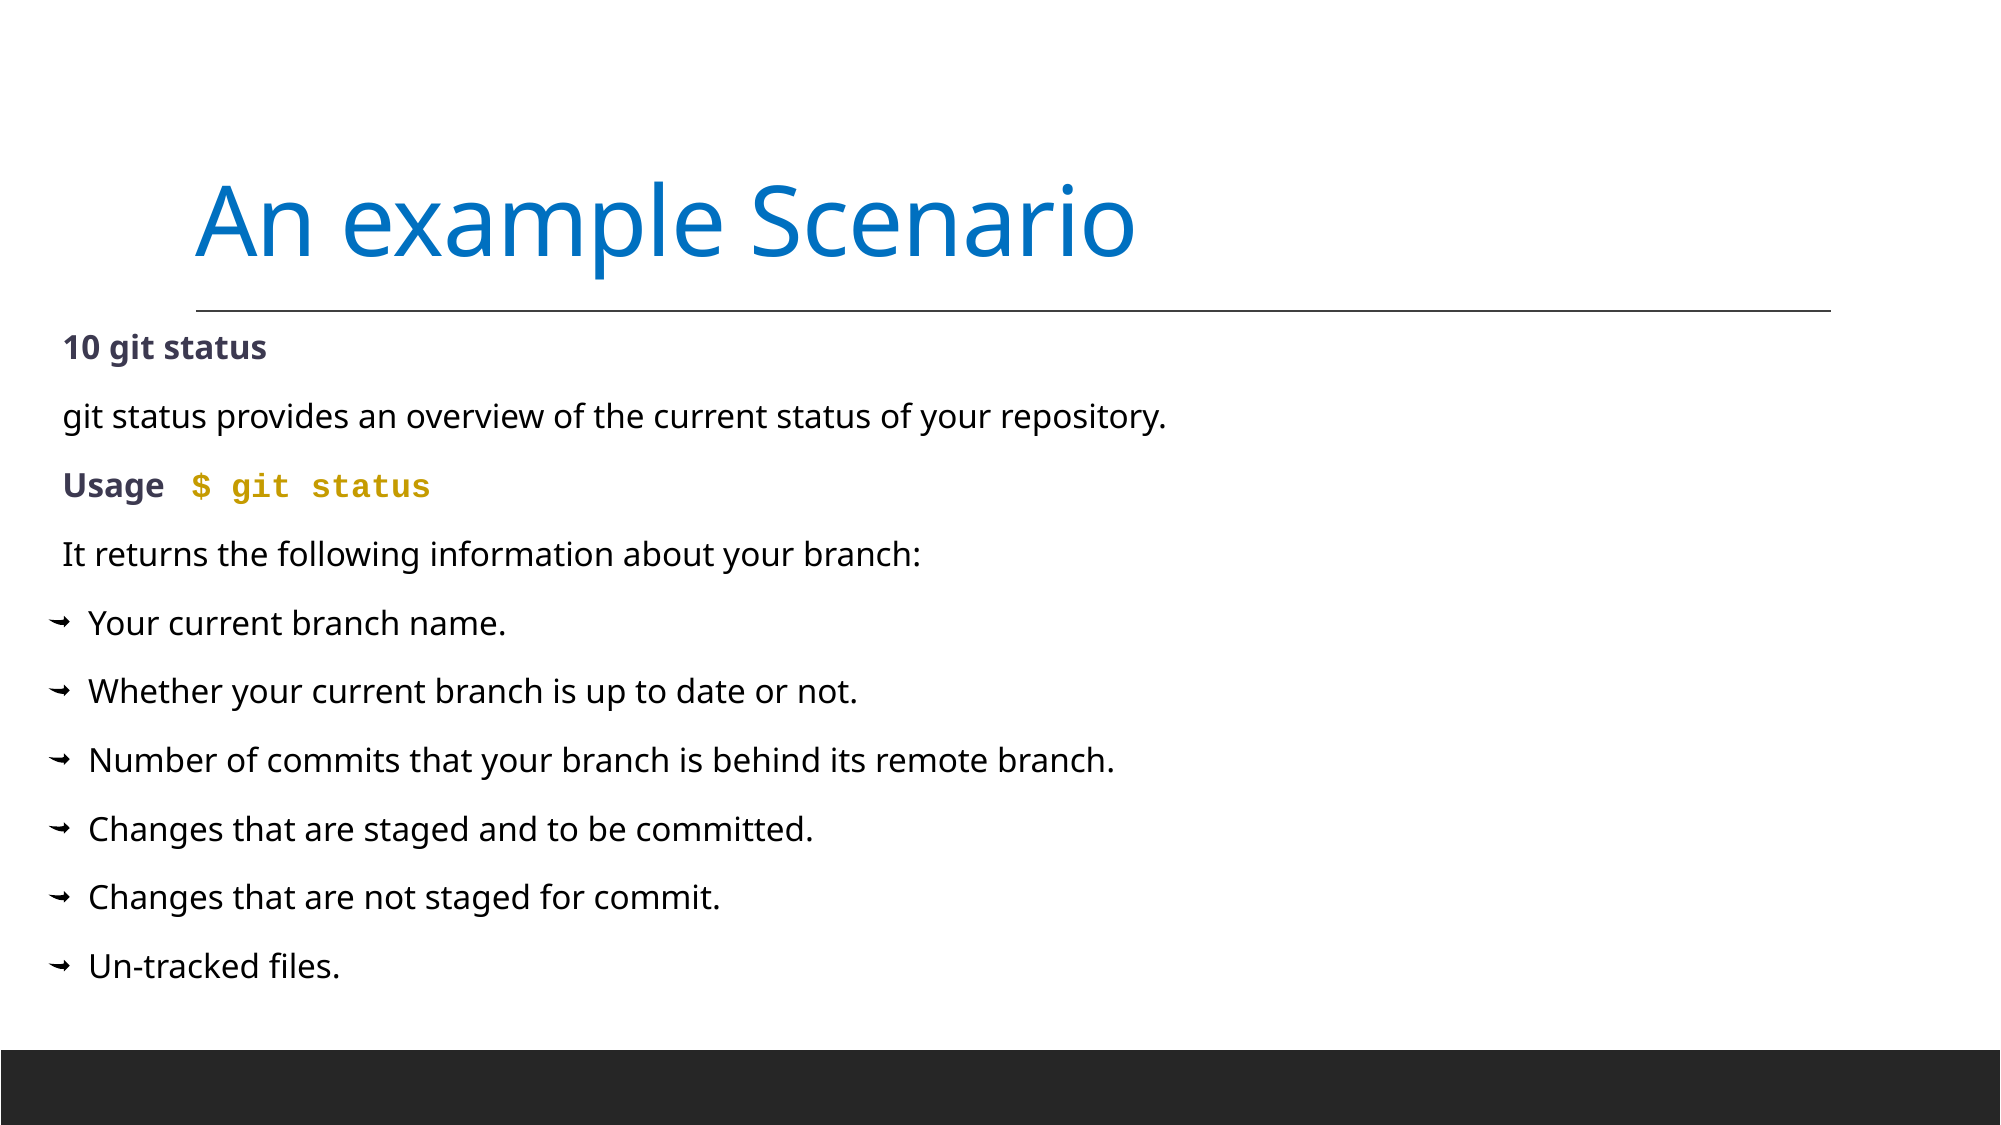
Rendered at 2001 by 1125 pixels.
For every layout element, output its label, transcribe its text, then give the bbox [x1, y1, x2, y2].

title An example Scenario [180, 47, 1831, 286]
list 10 git status git status provides an overview of the current status of your repository. Usage $ git status It returns the following information about your branch: Your current branch name. Whether your current branch is up to date or not. Number of commits that your branch is behind its remote branch. Changes that are staged and to be committed. Changes that are not staged for commit. Un-tracked files. [47, 314, 1973, 1048]
